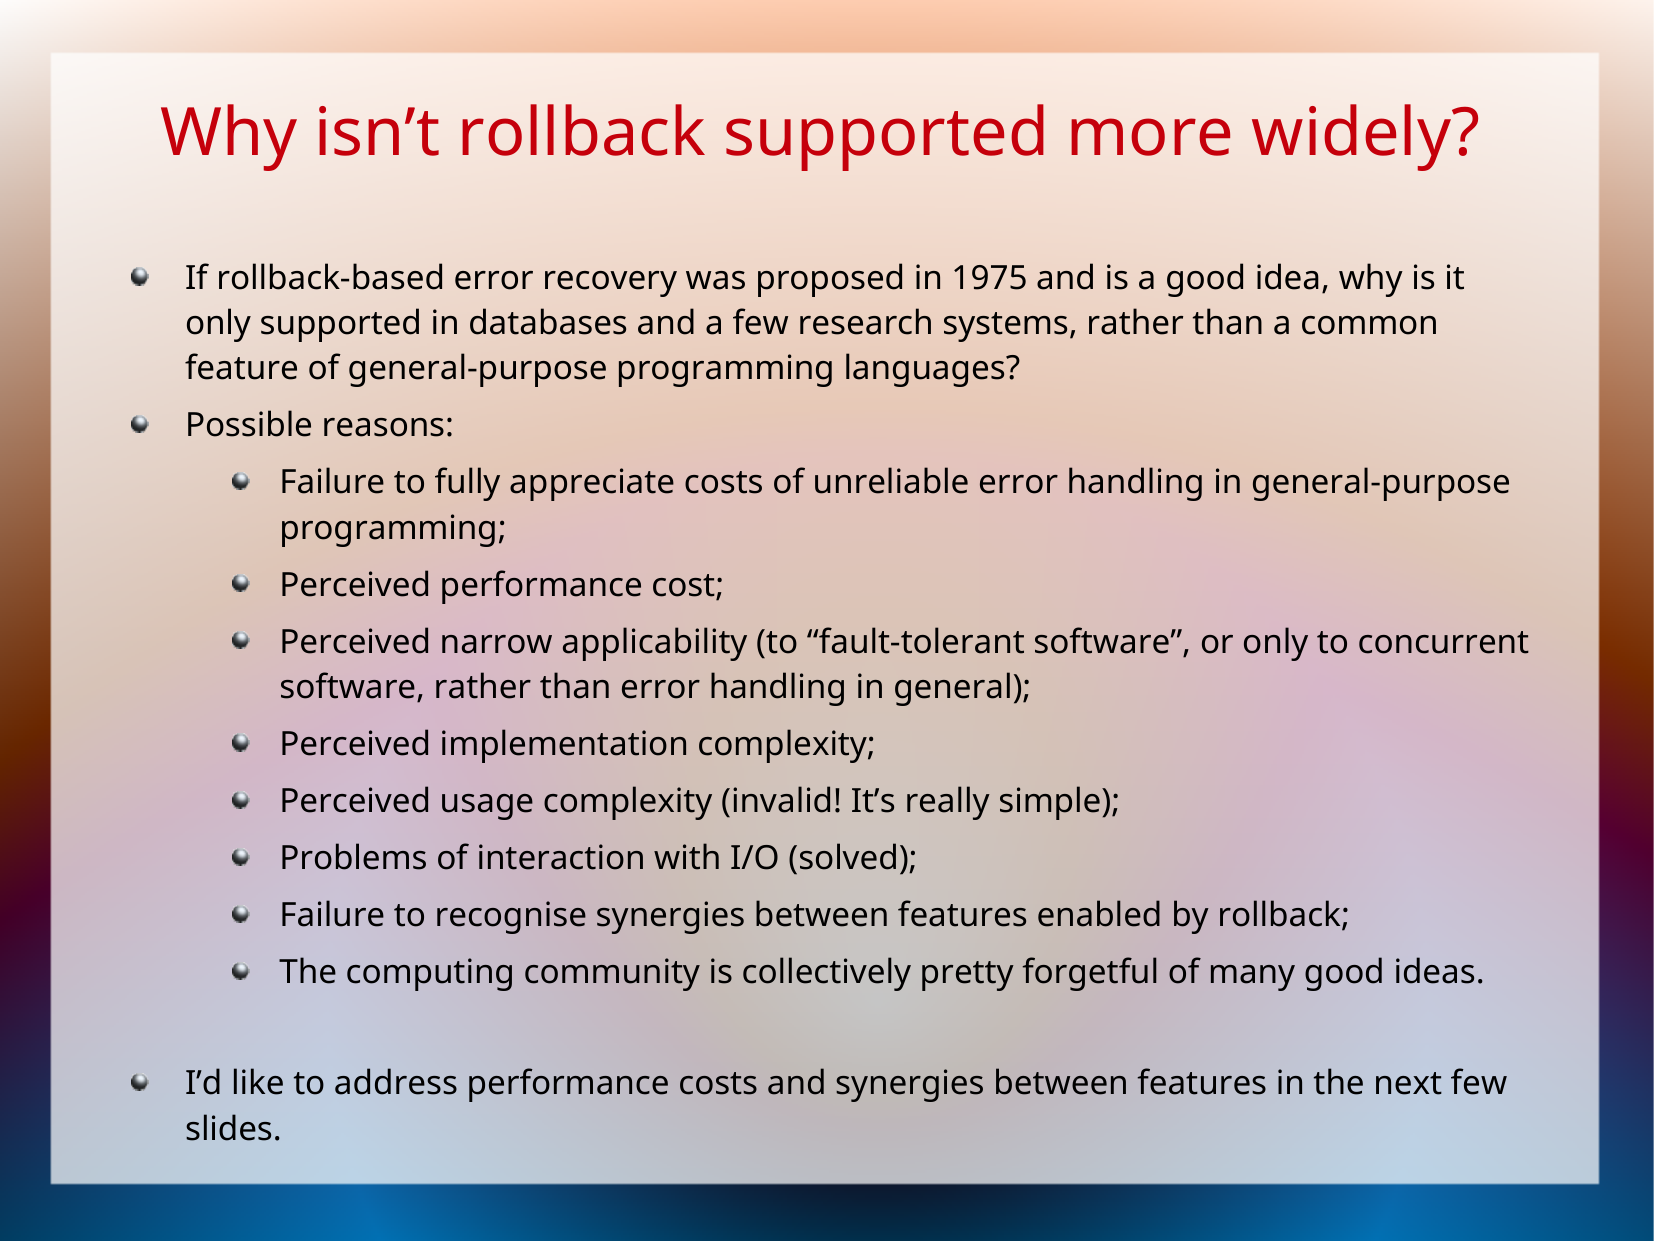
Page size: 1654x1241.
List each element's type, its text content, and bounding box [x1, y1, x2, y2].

title Why isn’t rollback supported more widely? [76, 59, 1565, 200]
list If rollback-based error recovery was proposed in 1975 and is a good idea, why is it only supported in databases and a few research systems, rather than a common feature of general-purpose programming languages? Possible reasons: Failure to fully appreciate costs of unreliable error handling in general-purpose programming; Perceived performance cost; Perceived narrow applicability (to “fault-tolerant software”, or only to concurrent software, rather than error handling in general); Perceived implementation complexity; Perceived usage complexity (invalid! It’s really simple); Problems of interaction with I/O (solved); Failure to recognise synergies between features enabled by rollback; The computing community is collectively pretty forgetful of many good ideas. I’d like to address performance costs and synergies between features in the next few slides. [114, 253, 1536, 1058]
picture [0, 0, 1654, 1241]
